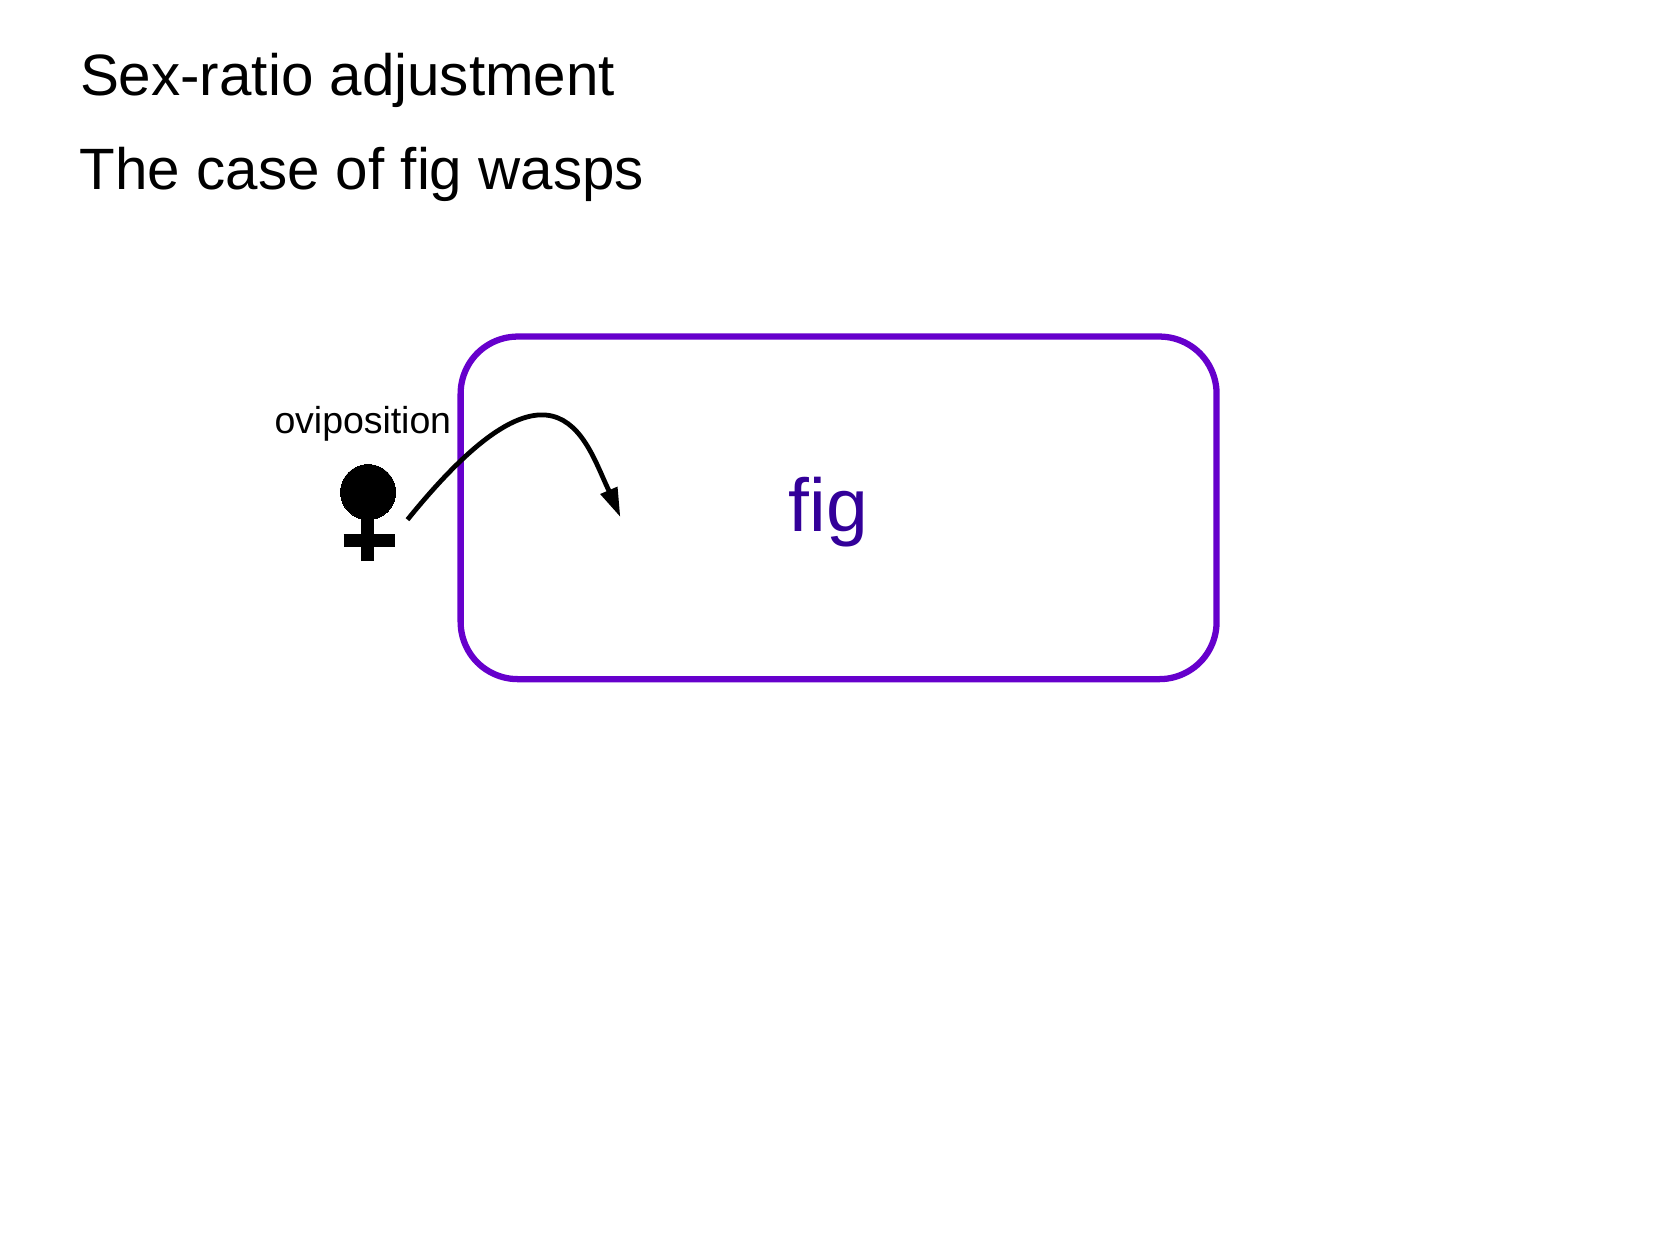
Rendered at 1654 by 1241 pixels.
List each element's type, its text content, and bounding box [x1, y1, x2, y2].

text_box [340, 464, 396, 519]
text_box The case of fig wasps [65, 129, 935, 210]
text_box fig [774, 456, 981, 556]
text_box Sex-ratio adjustment [65, 35, 674, 116]
text_box oviposition [259, 391, 467, 449]
text_box [460, 336, 1217, 680]
